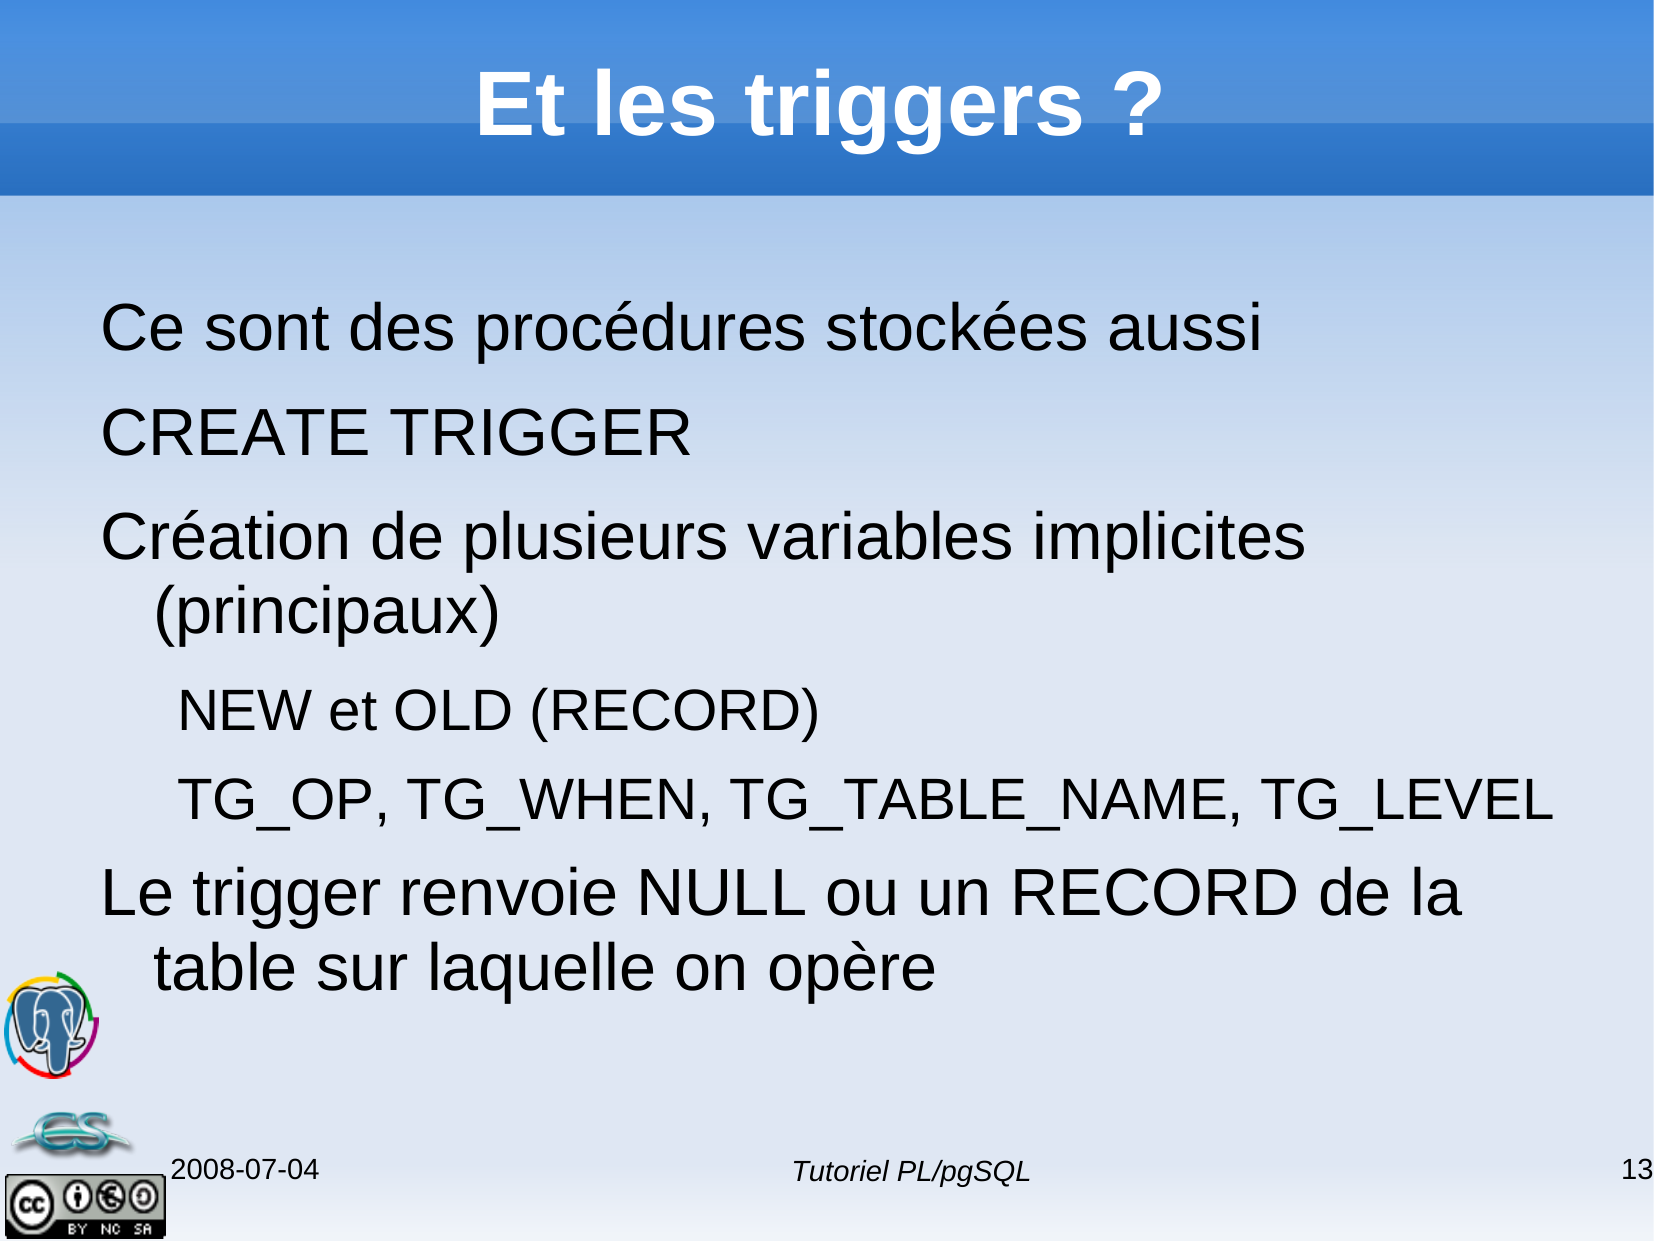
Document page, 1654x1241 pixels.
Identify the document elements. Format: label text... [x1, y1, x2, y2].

title Et les triggers ? [76, 0, 1565, 208]
list Ce sont des procédures stockées aussi CREATE TRIGGER Création de plusieurs variables implicites (principaux) NEW et OLD (RECORD) TG_OP, TG_WHEN, TG_TABLE_NAME, TG_LEVEL Le trigger renvoie NULL ou un RECORD de la table sur laquelle on opère [82, 290, 1571, 1142]
picture [0, 0, 1654, 1241]
